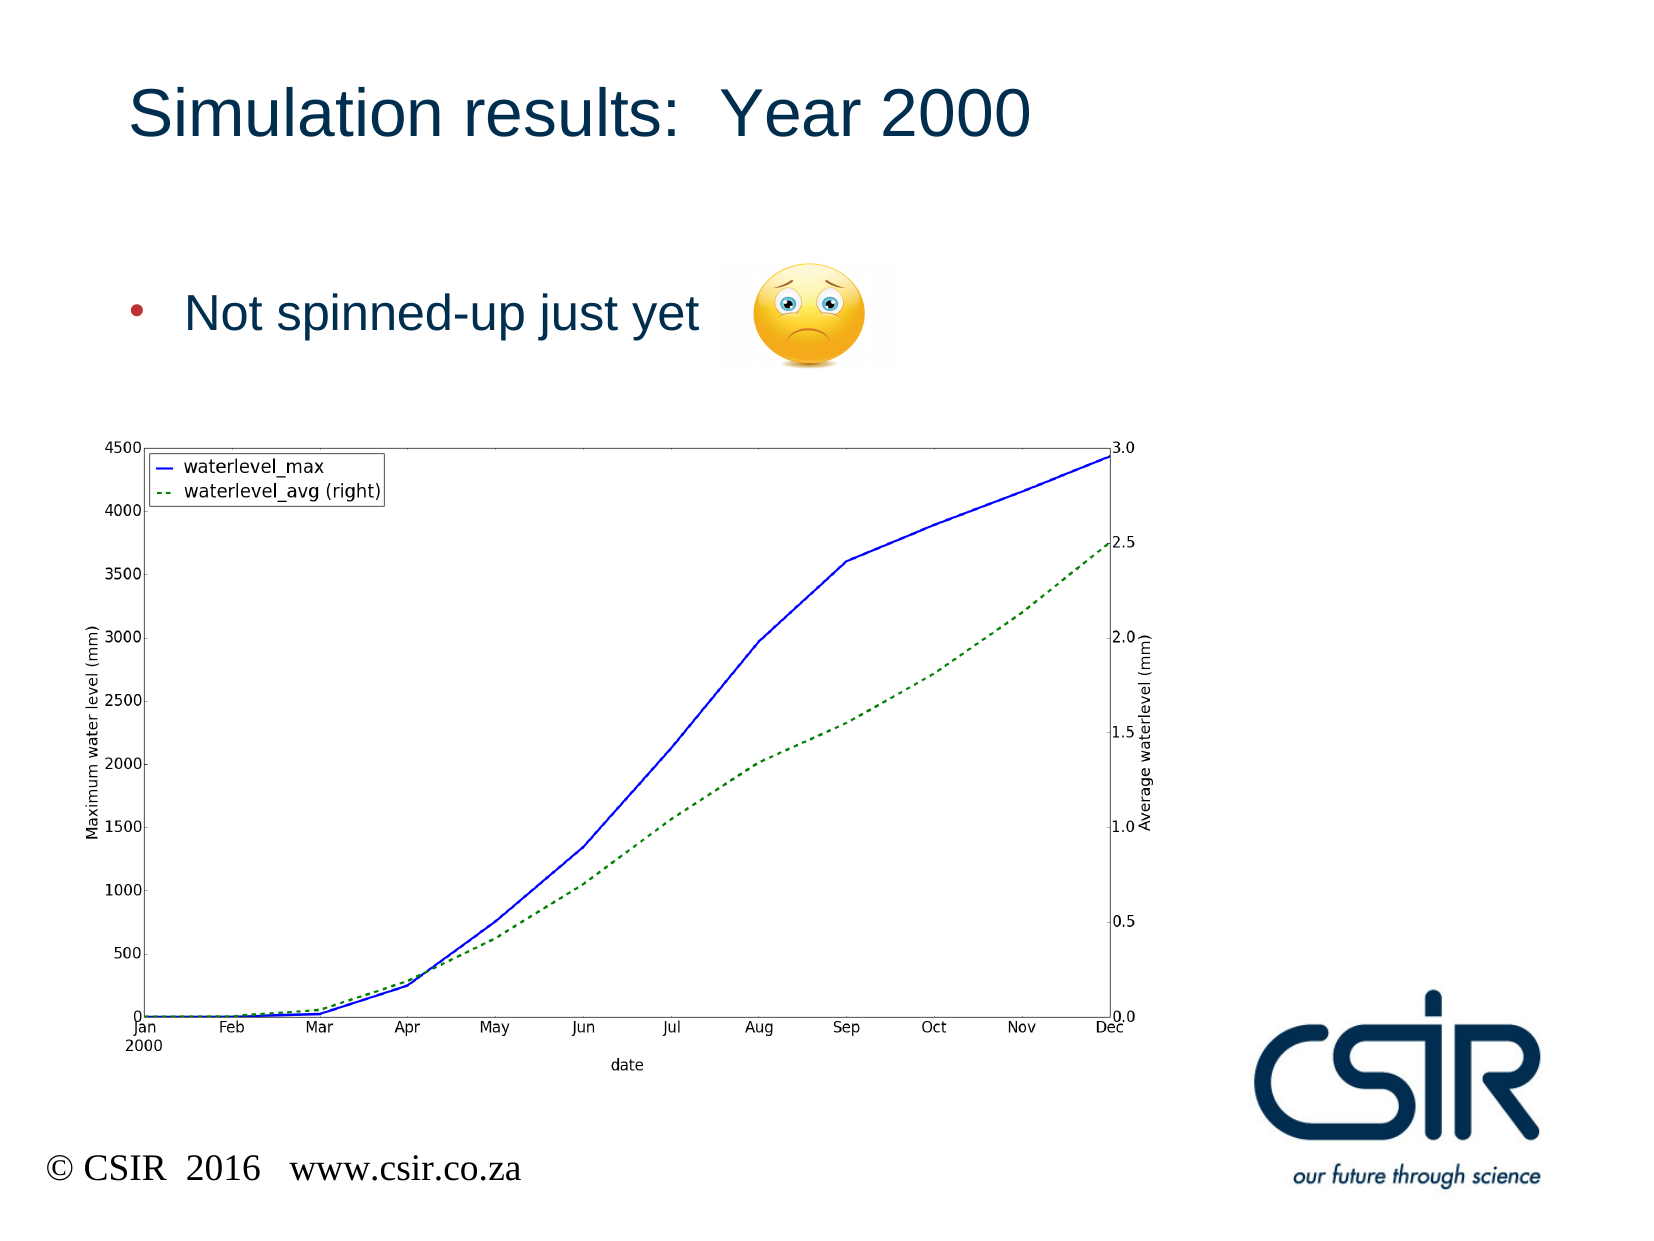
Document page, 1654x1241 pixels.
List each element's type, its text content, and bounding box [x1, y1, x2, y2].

list Not spinned-up just yet [128, 280, 1534, 944]
title Simulation results: Year 2000 [128, 68, 1534, 248]
picture [0, 377, 1234, 1088]
picture [1241, 983, 1653, 1240]
picture [720, 259, 898, 370]
